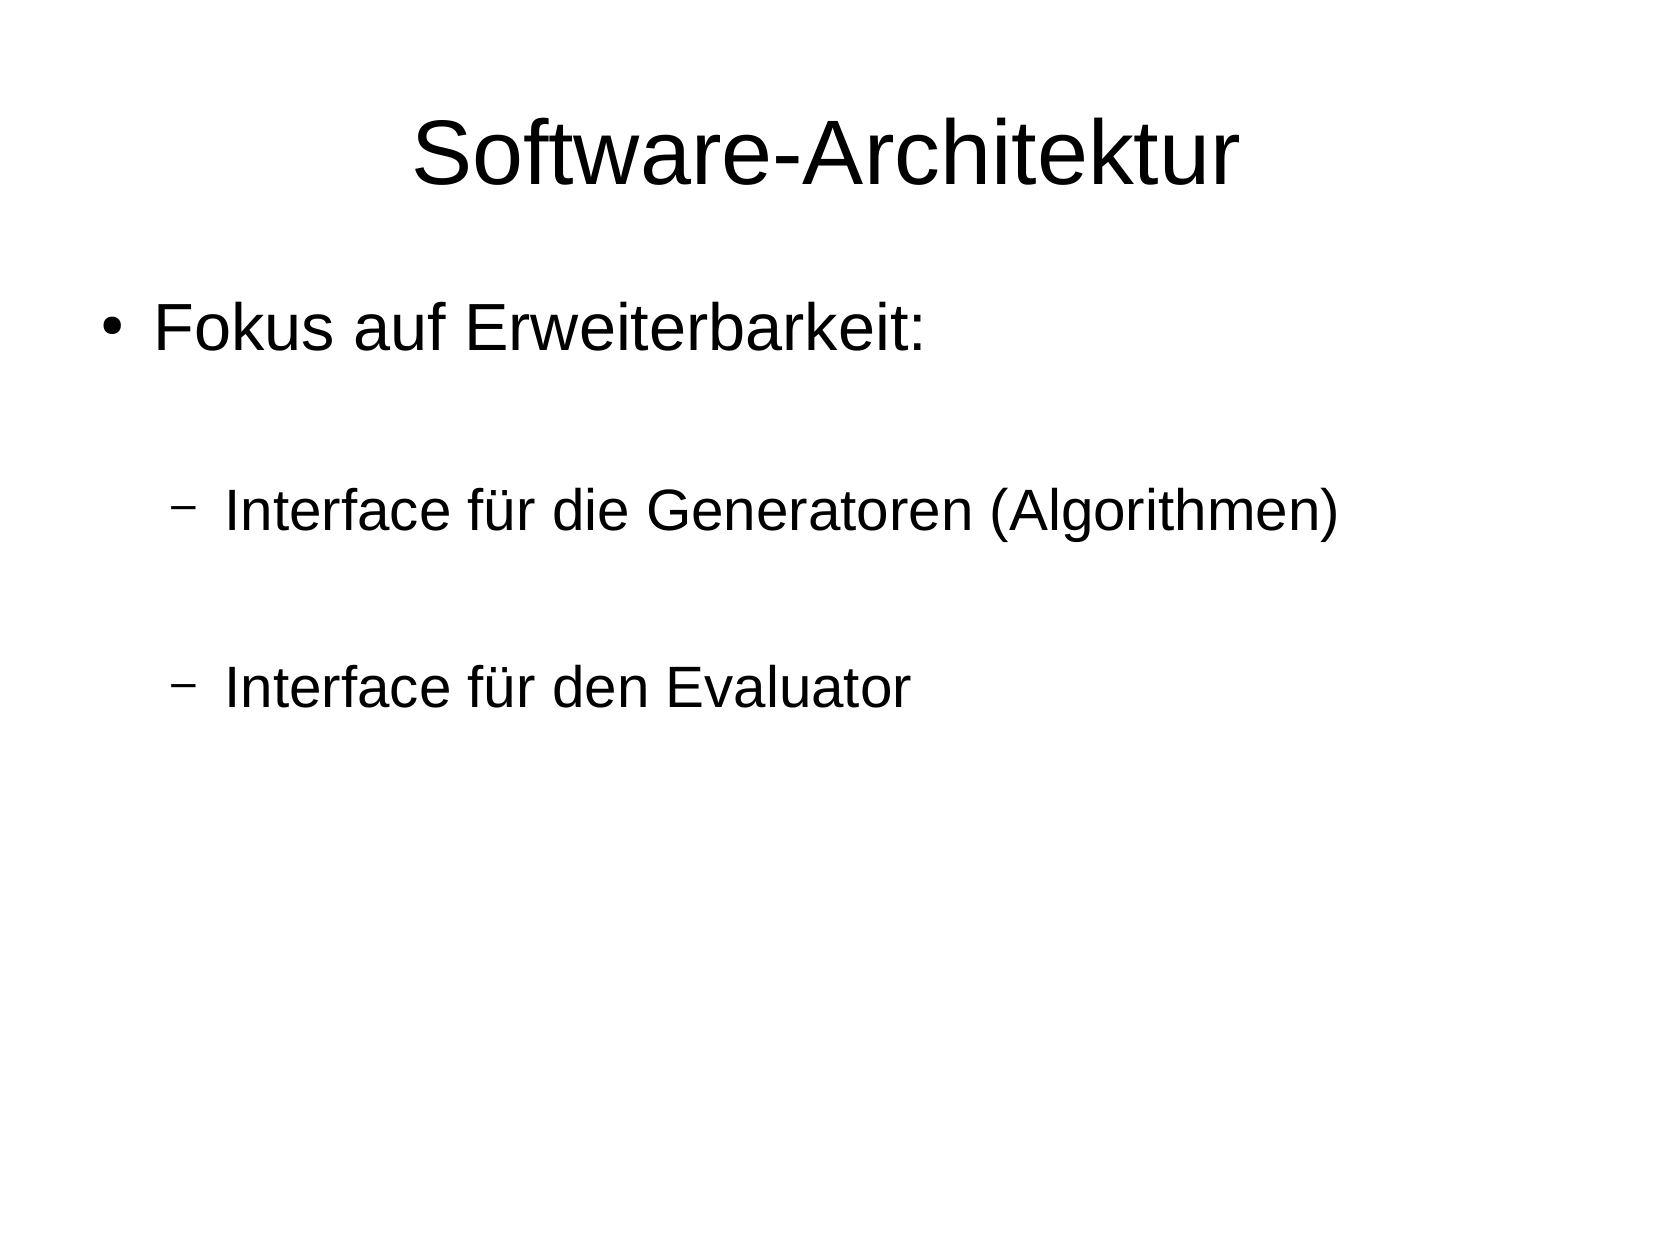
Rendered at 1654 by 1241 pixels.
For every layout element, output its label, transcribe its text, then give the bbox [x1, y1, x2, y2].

list Fokus auf Erweiterbarkeit: Interface für die Generatoren (Algorithmen) Interface für den Evaluator [82, 290, 1571, 1010]
title Software-Architektur [82, 49, 1571, 257]
